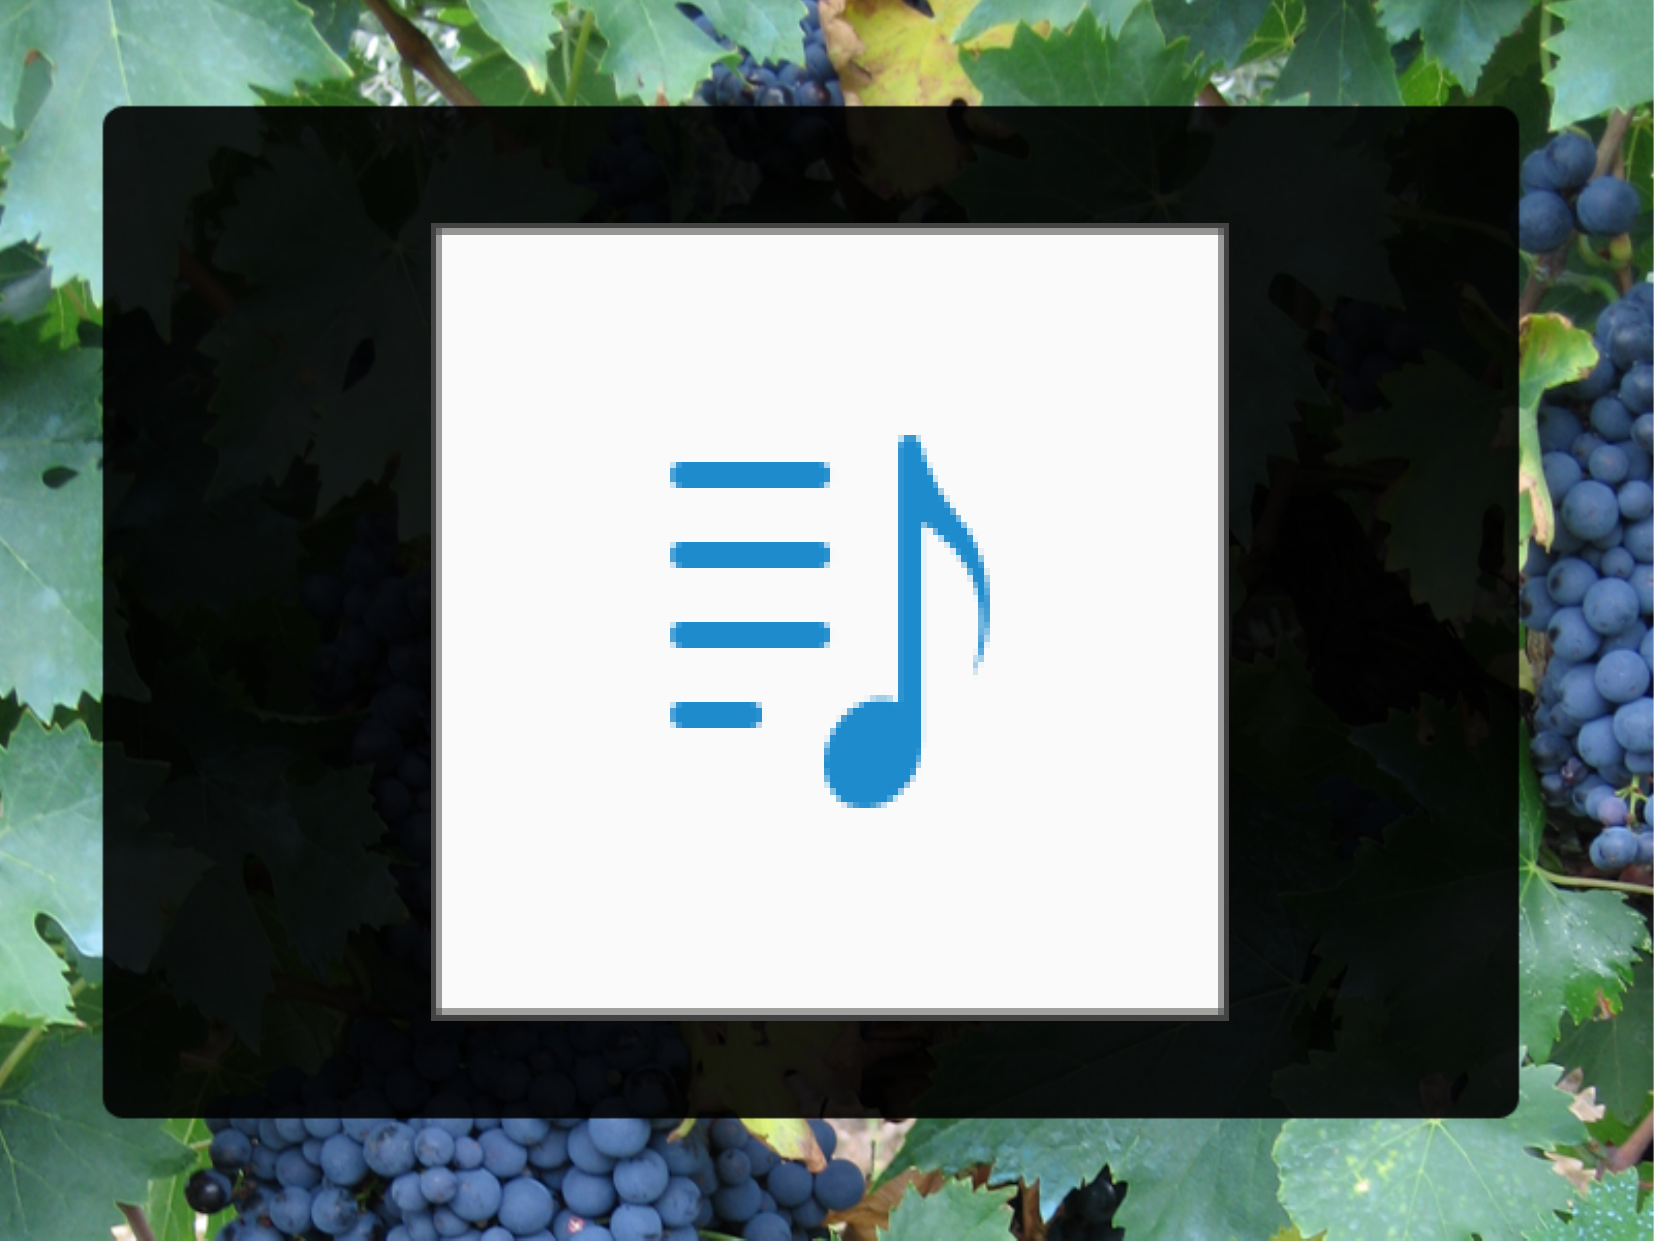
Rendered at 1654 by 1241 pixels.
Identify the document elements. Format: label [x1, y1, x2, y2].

text_box [430, 221, 1231, 1022]
picture [0, 0, 1654, 1241]
